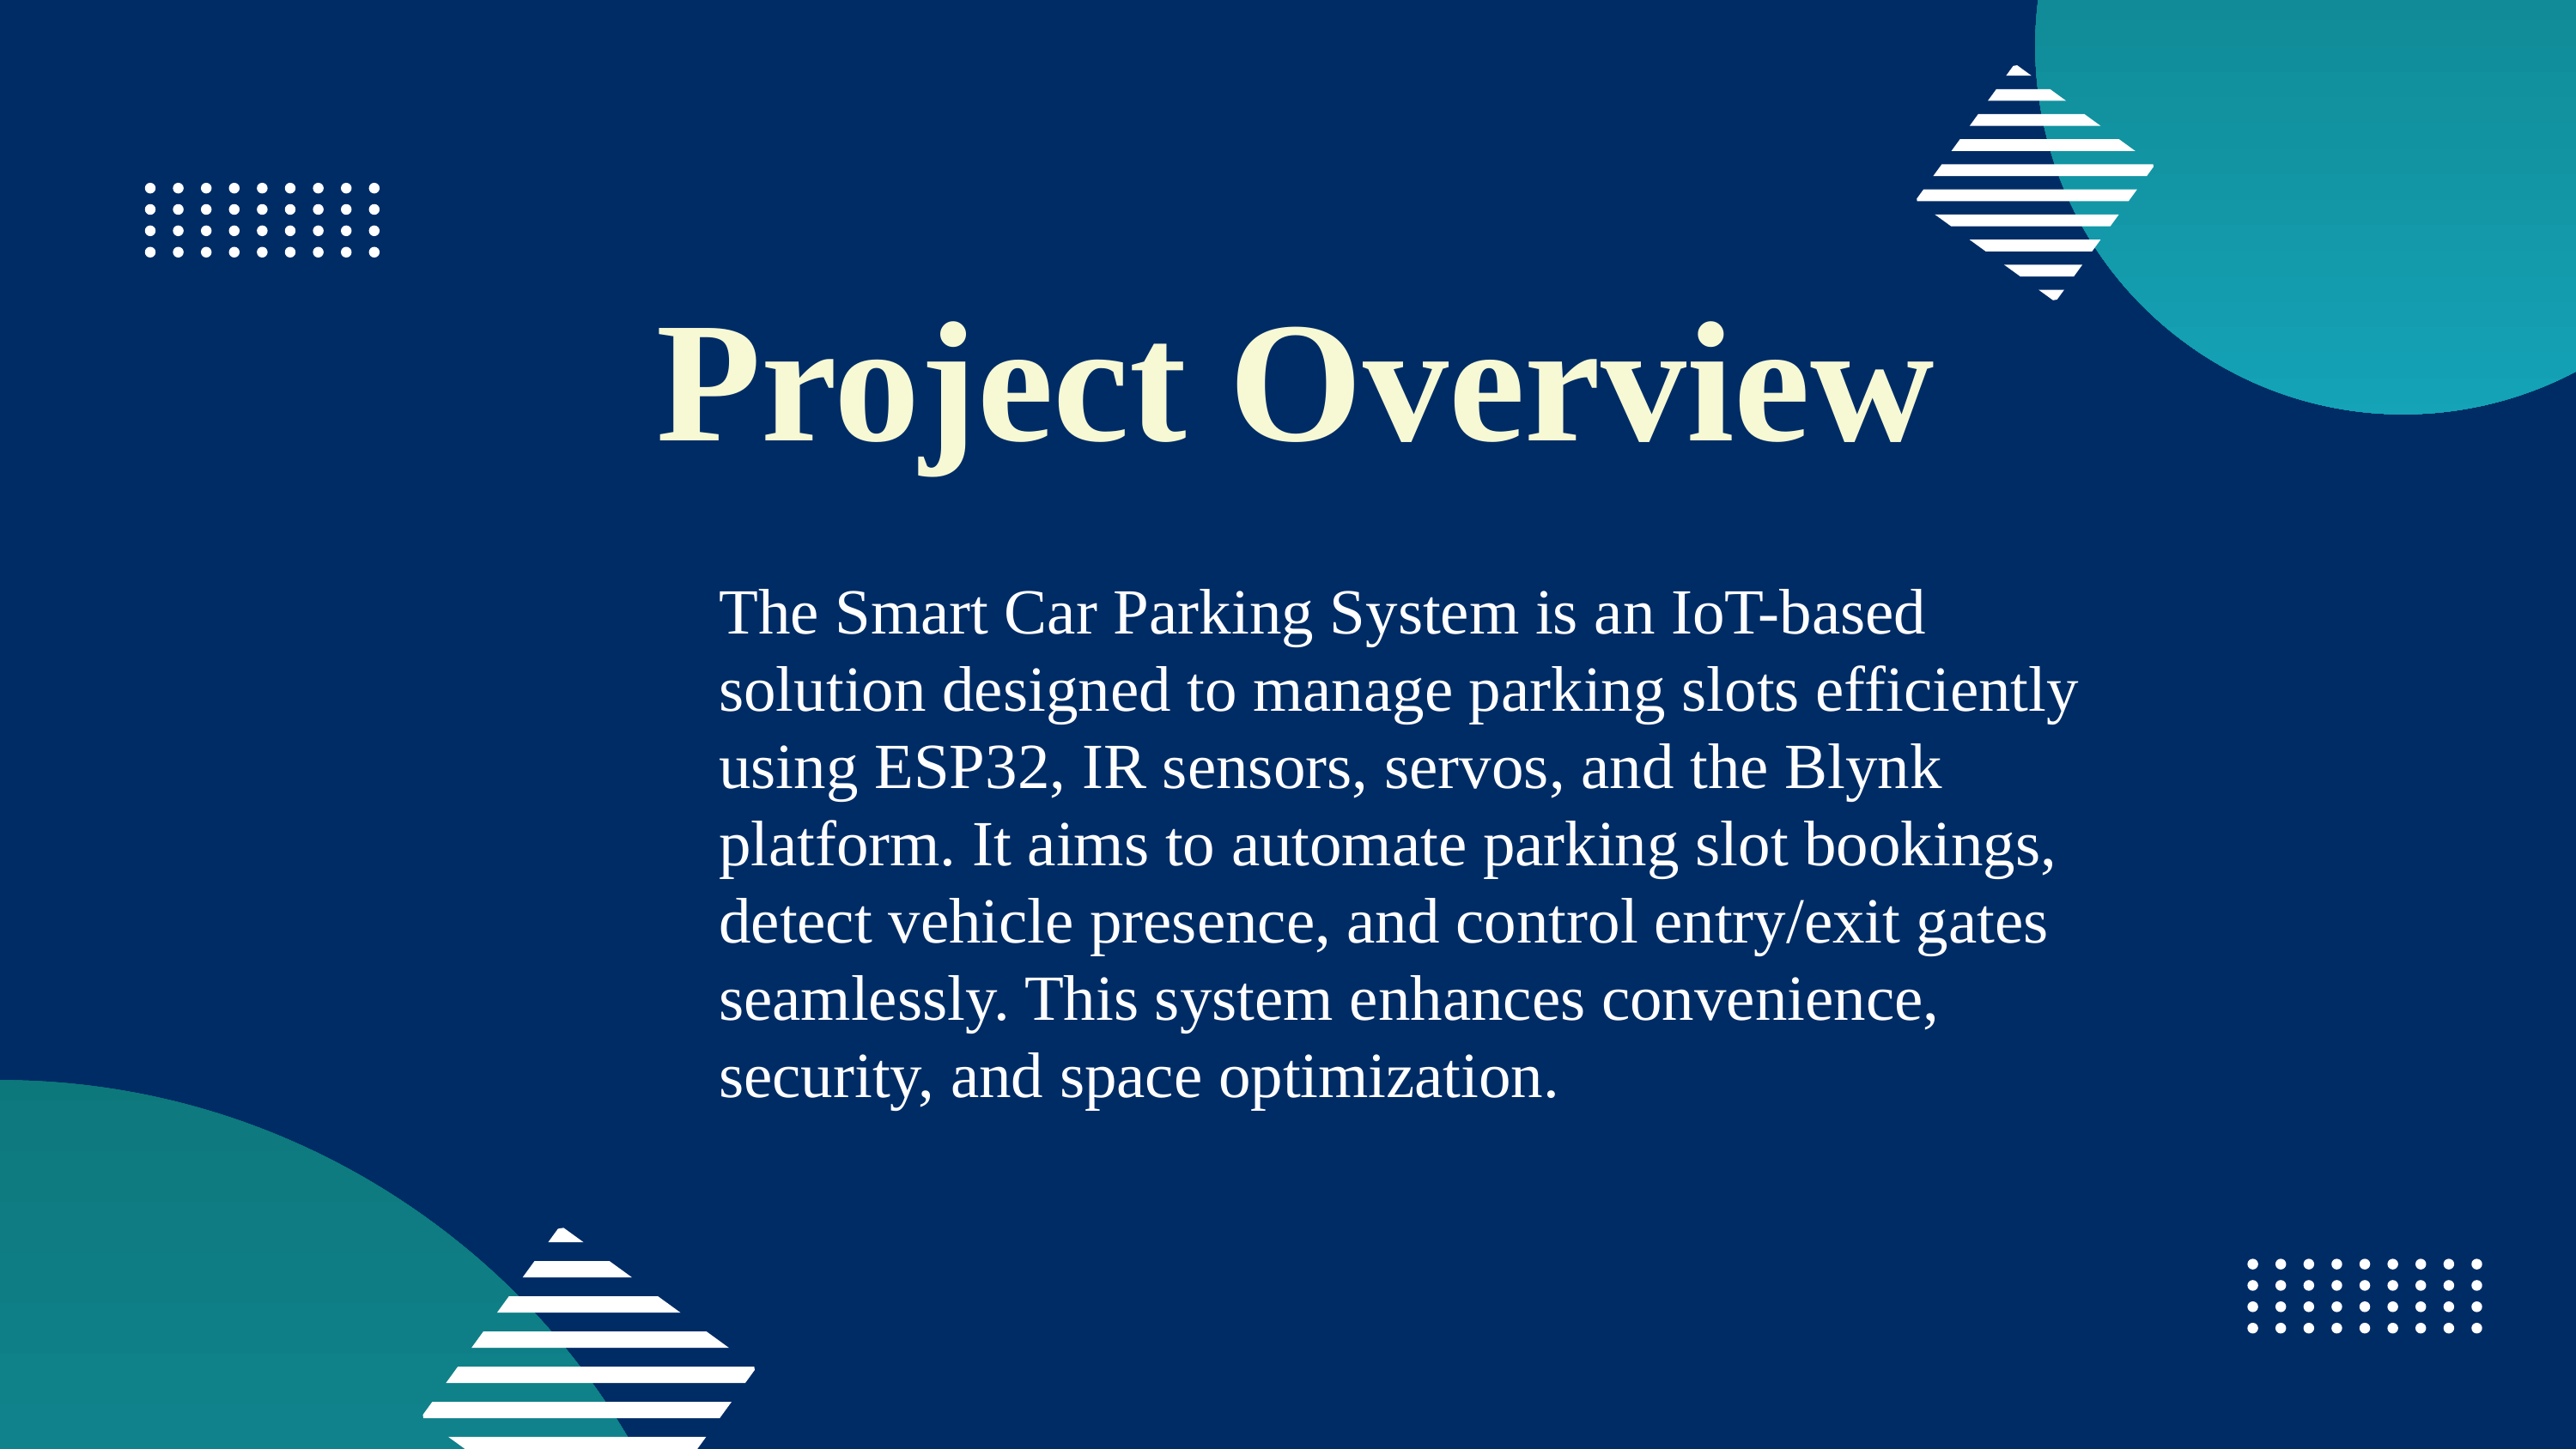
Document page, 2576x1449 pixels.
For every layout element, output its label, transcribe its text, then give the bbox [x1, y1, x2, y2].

text_box [284, 246, 296, 258]
text_box [173, 246, 184, 258]
text_box Project Overview [161, 325, 2432, 476]
text_box [228, 246, 240, 258]
text_box [2331, 1322, 2342, 1334]
text_box [2359, 1280, 2371, 1291]
text_box [2471, 1301, 2482, 1313]
text_box [2247, 1301, 2258, 1313]
text_box [341, 182, 352, 194]
text_box [2443, 1280, 2455, 1291]
text_box [2275, 1301, 2287, 1313]
text_box [2331, 1301, 2342, 1313]
text_box [144, 203, 156, 215]
text_box [2331, 1258, 2342, 1270]
text_box [368, 203, 380, 215]
text_box [368, 182, 380, 194]
text_box [144, 225, 156, 237]
text_box [2415, 1280, 2427, 1291]
text_box [2247, 1258, 2258, 1270]
text_box [2275, 1322, 2287, 1334]
text_box [2359, 1301, 2371, 1313]
text_box [341, 225, 352, 237]
text_box The Smart Car Parking System is an IoT-based solution designed to manage parking slots efficiently using ESP32, IR sensors, servos, and the Blynk platform. It aims to automate parking slot bookings, detect vehicle presence, and control entry/exit gates seamlessly. This system enhances convenience, security, and space optimization. [706, 563, 2142, 1208]
text_box [2359, 1258, 2371, 1270]
text_box [2443, 1301, 2455, 1313]
text_box [2247, 1322, 2258, 1334]
text_box [368, 225, 380, 237]
text_box [2247, 1280, 2258, 1291]
text_box [200, 246, 212, 258]
text_box [228, 225, 240, 237]
text_box [0, 1080, 756, 1449]
text_box [2443, 1258, 2455, 1270]
text_box [2471, 1322, 2482, 1334]
text_box [257, 203, 268, 215]
text_box [368, 246, 380, 258]
text_box [313, 203, 324, 215]
text_box [173, 225, 184, 237]
text_box [228, 182, 240, 194]
text_box [2471, 1280, 2482, 1291]
text_box [2443, 1322, 2455, 1334]
text_box [2275, 1280, 2287, 1291]
text_box [2387, 1280, 2398, 1291]
text_box [200, 225, 212, 237]
text_box [2471, 1258, 2482, 1270]
text_box [2303, 1322, 2315, 1334]
text_box [2303, 1280, 2315, 1291]
text_box [2275, 1258, 2287, 1270]
text_box [2331, 1280, 2342, 1291]
text_box [341, 203, 352, 215]
text_box [284, 225, 296, 237]
text_box [2303, 1301, 2315, 1313]
text_box [2387, 1258, 2398, 1270]
text_box [2359, 1322, 2371, 1334]
text_box [284, 203, 296, 215]
text_box [200, 182, 212, 194]
text_box [257, 246, 268, 258]
text_box [2387, 1301, 2398, 1313]
text_box [228, 203, 240, 215]
text_box [144, 246, 156, 258]
text_box [341, 246, 352, 258]
text_box [173, 182, 184, 194]
text_box [257, 225, 268, 237]
text_box [2387, 1322, 2398, 1334]
text_box [313, 182, 324, 194]
text_box [2415, 1301, 2427, 1313]
text_box [257, 182, 268, 194]
text_box [2303, 1258, 2315, 1270]
text_box [2415, 1322, 2427, 1334]
text_box [200, 203, 212, 215]
text_box [313, 225, 324, 237]
text_box [2415, 1258, 2427, 1270]
text_box [1915, 0, 2576, 415]
text_box [313, 246, 324, 258]
text_box [173, 203, 184, 215]
text_box [284, 182, 296, 194]
text_box [144, 182, 156, 194]
